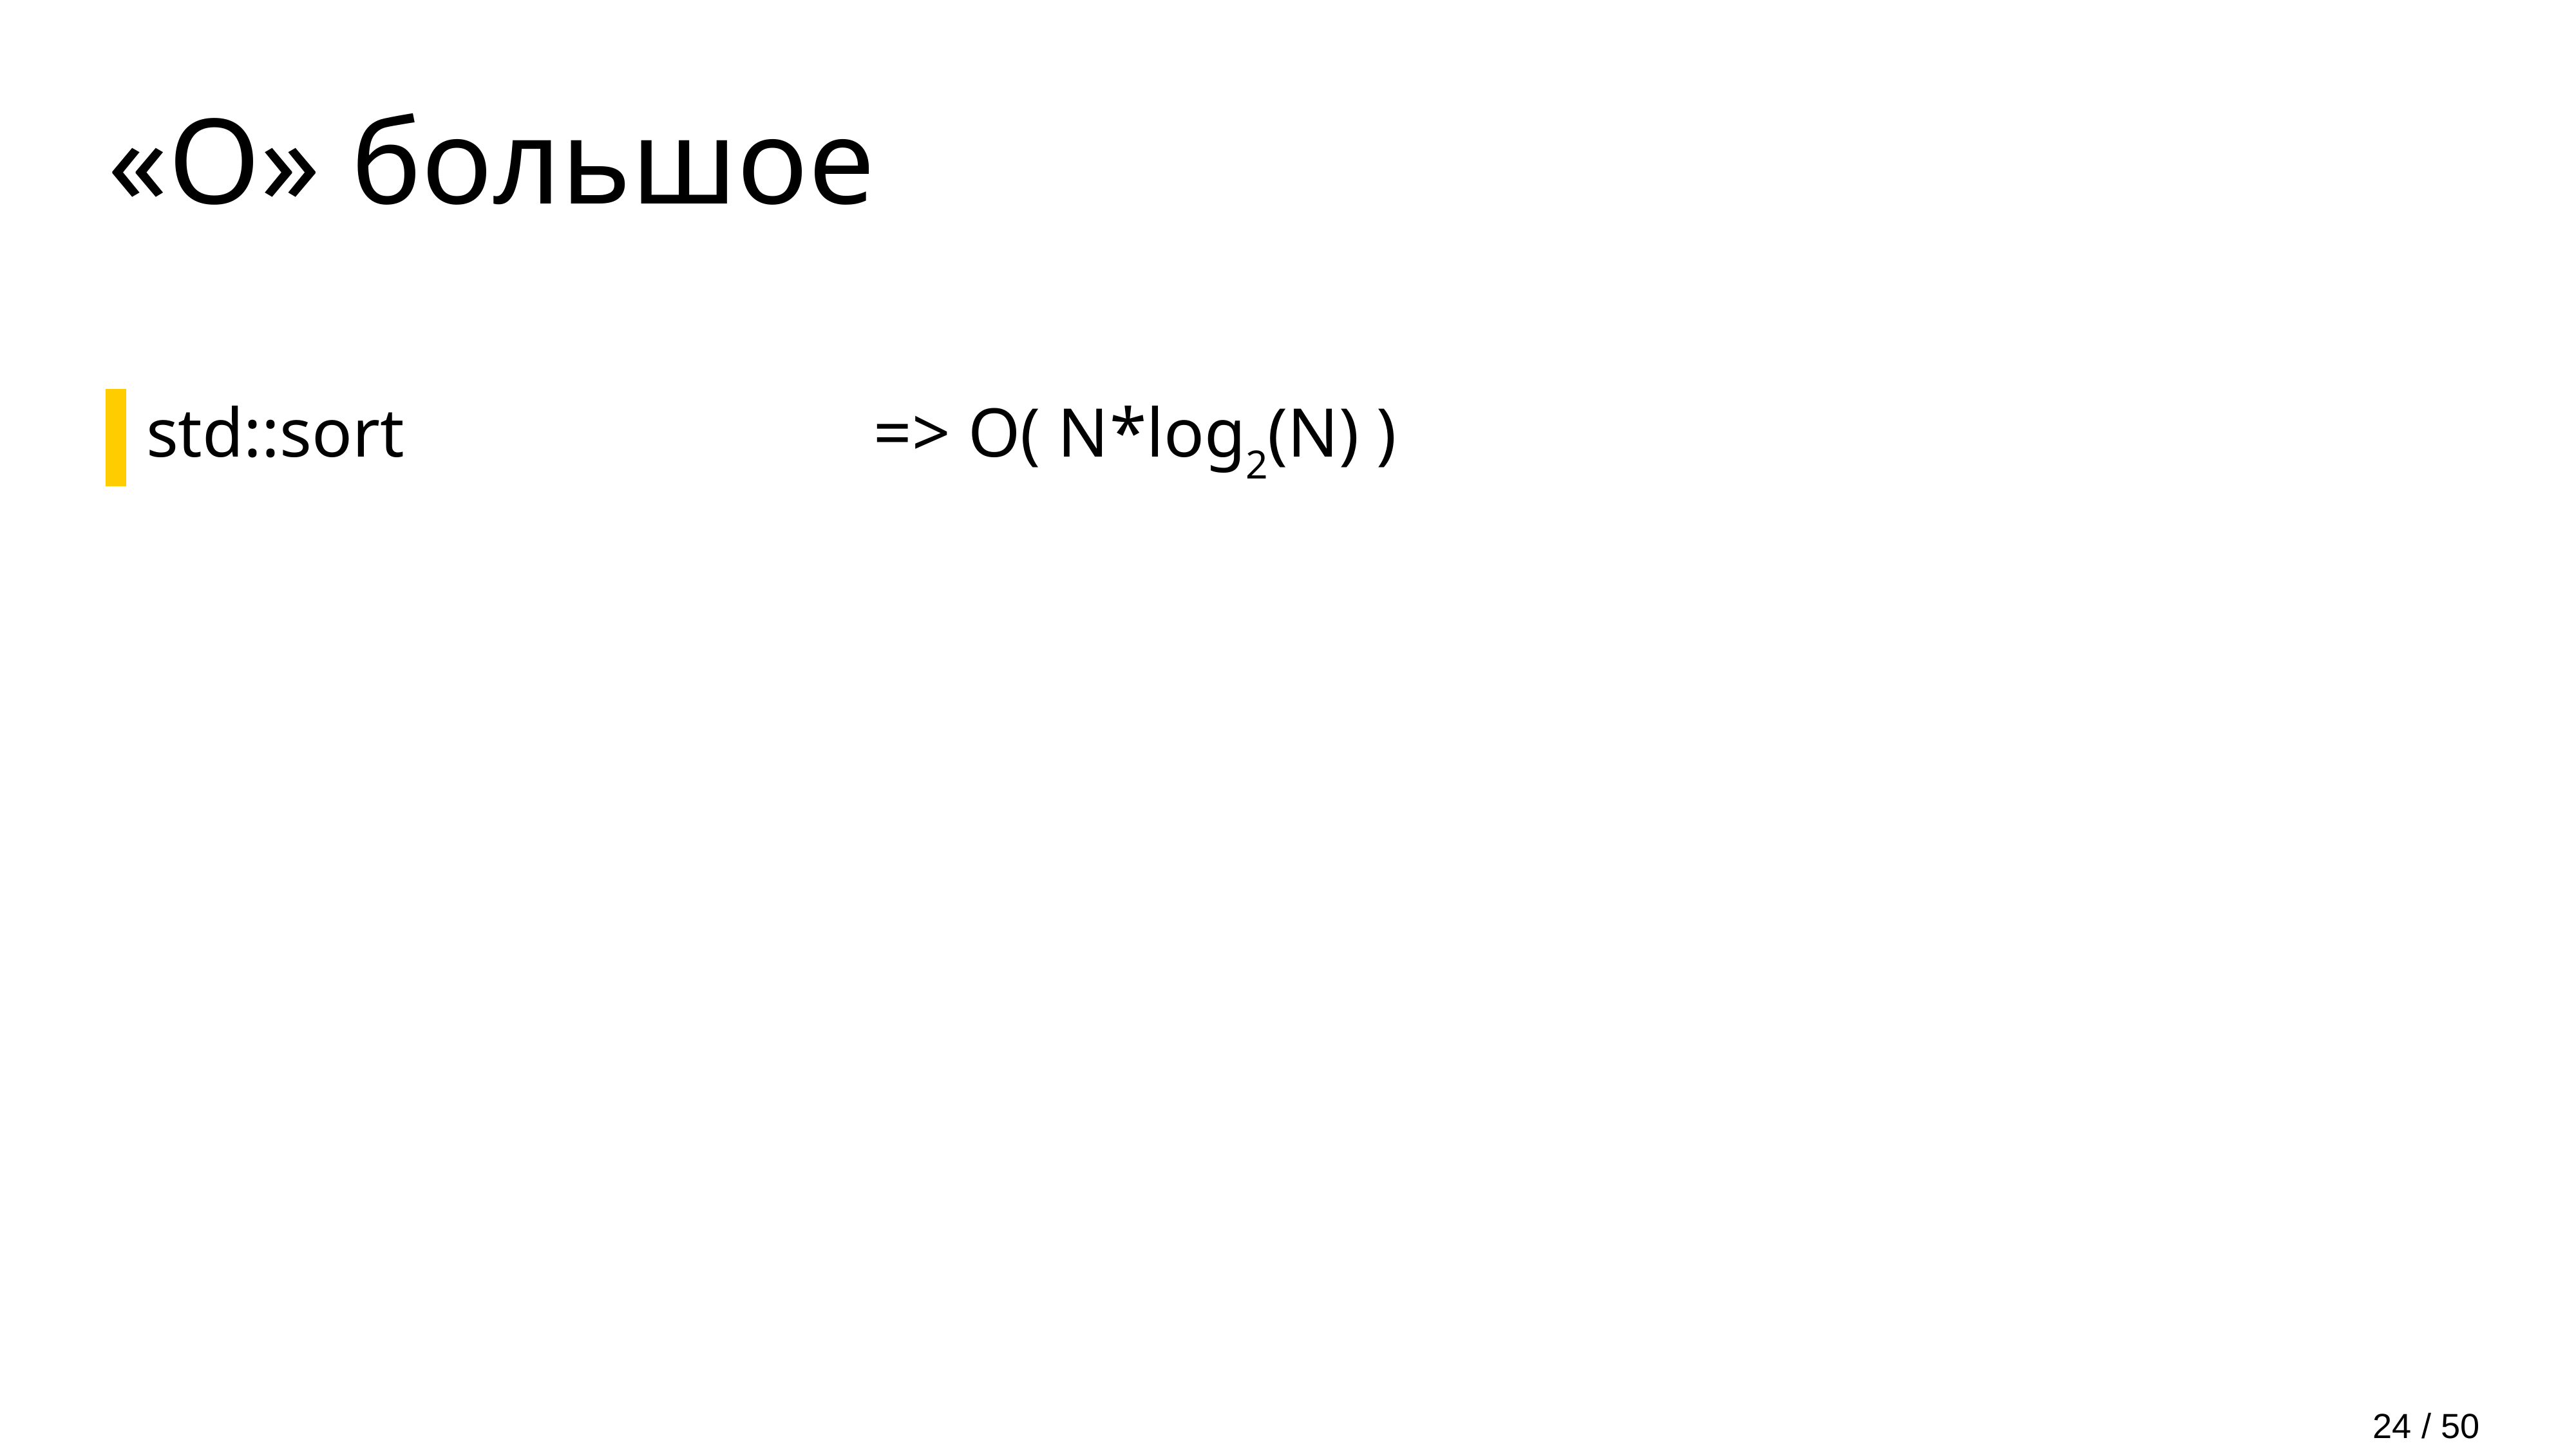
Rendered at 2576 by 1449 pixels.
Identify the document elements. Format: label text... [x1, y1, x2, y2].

text_box <number> / 50 [2363, 1402, 2576, 1449]
title «О» большое [108, 80, 2468, 242]
text_box std::sort => O( N*log2(N) ) [96, 364, 2512, 1419]
